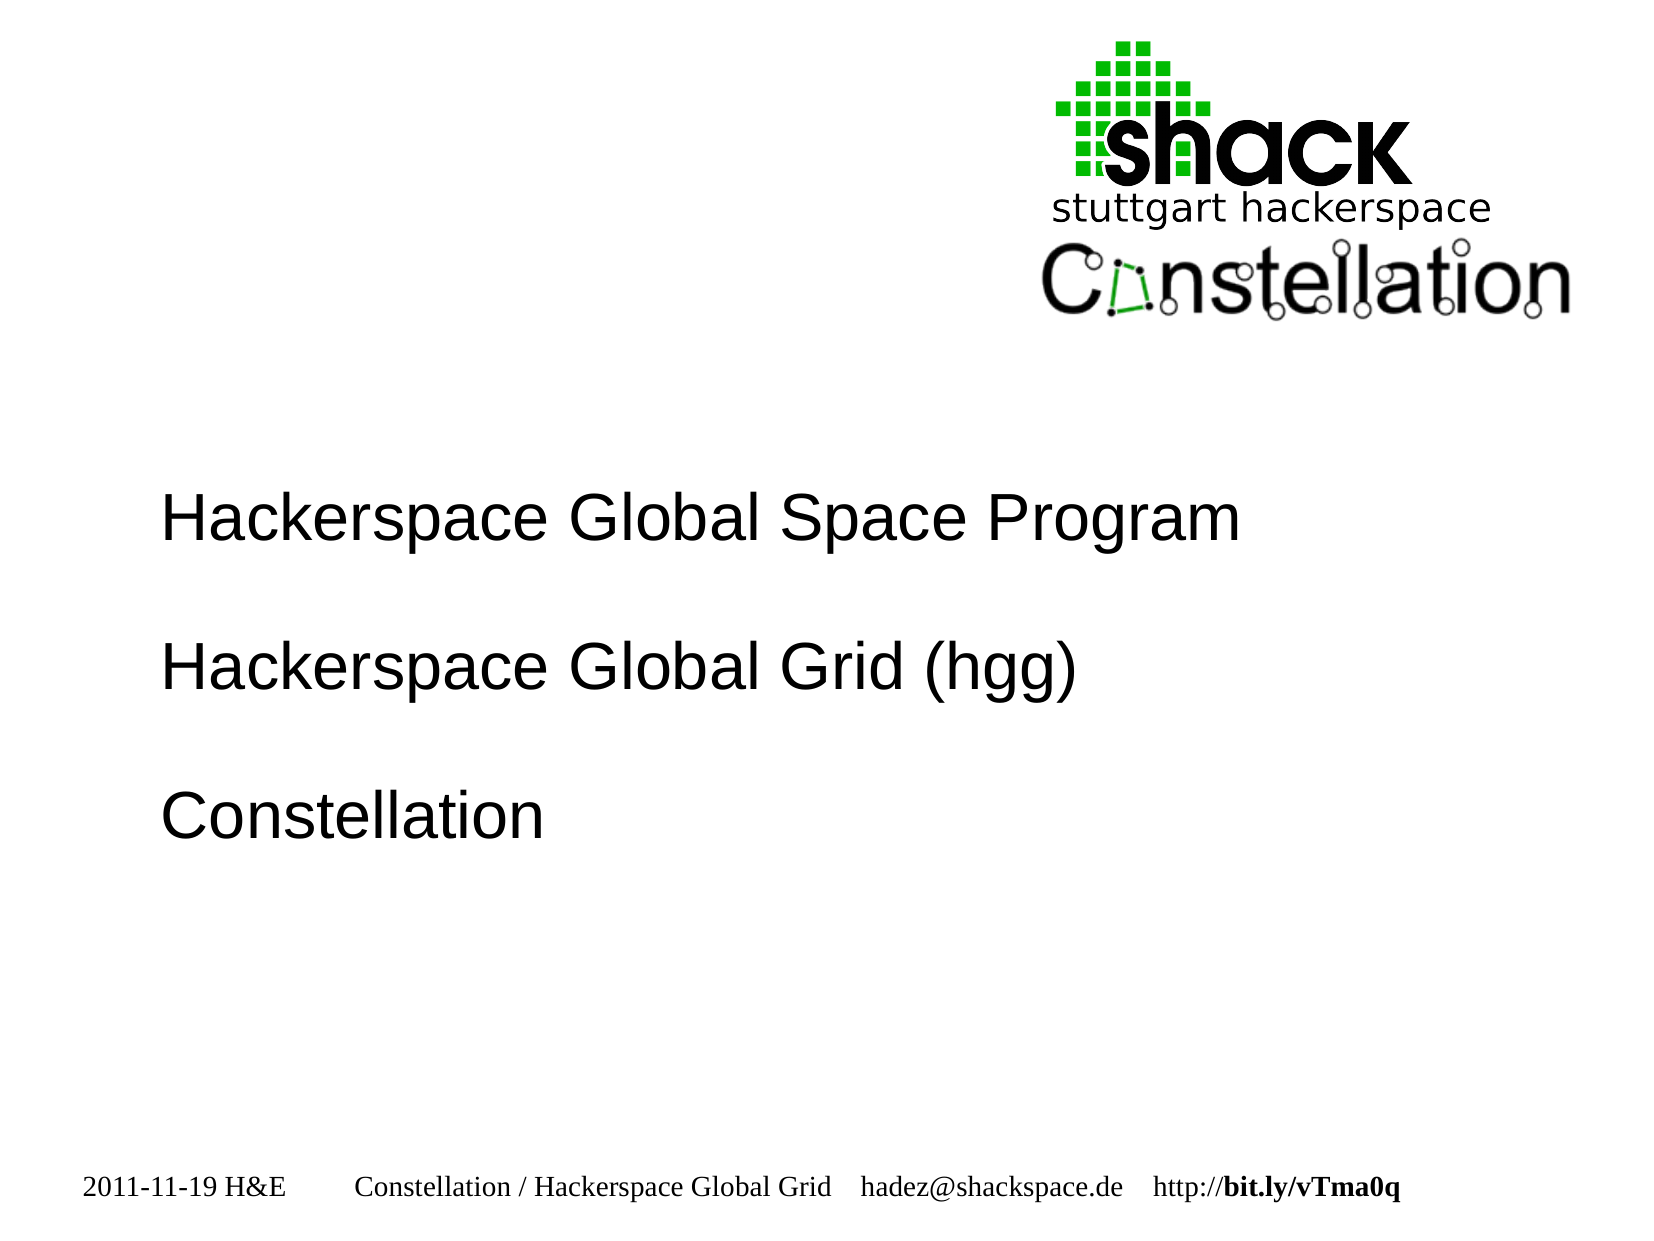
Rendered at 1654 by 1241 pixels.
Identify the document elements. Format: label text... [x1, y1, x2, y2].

list Hackerspace Global Space Program Hackerspace Global Grid (hgg) Constellation [90, 330, 1571, 1141]
picture [1028, 34, 1586, 325]
